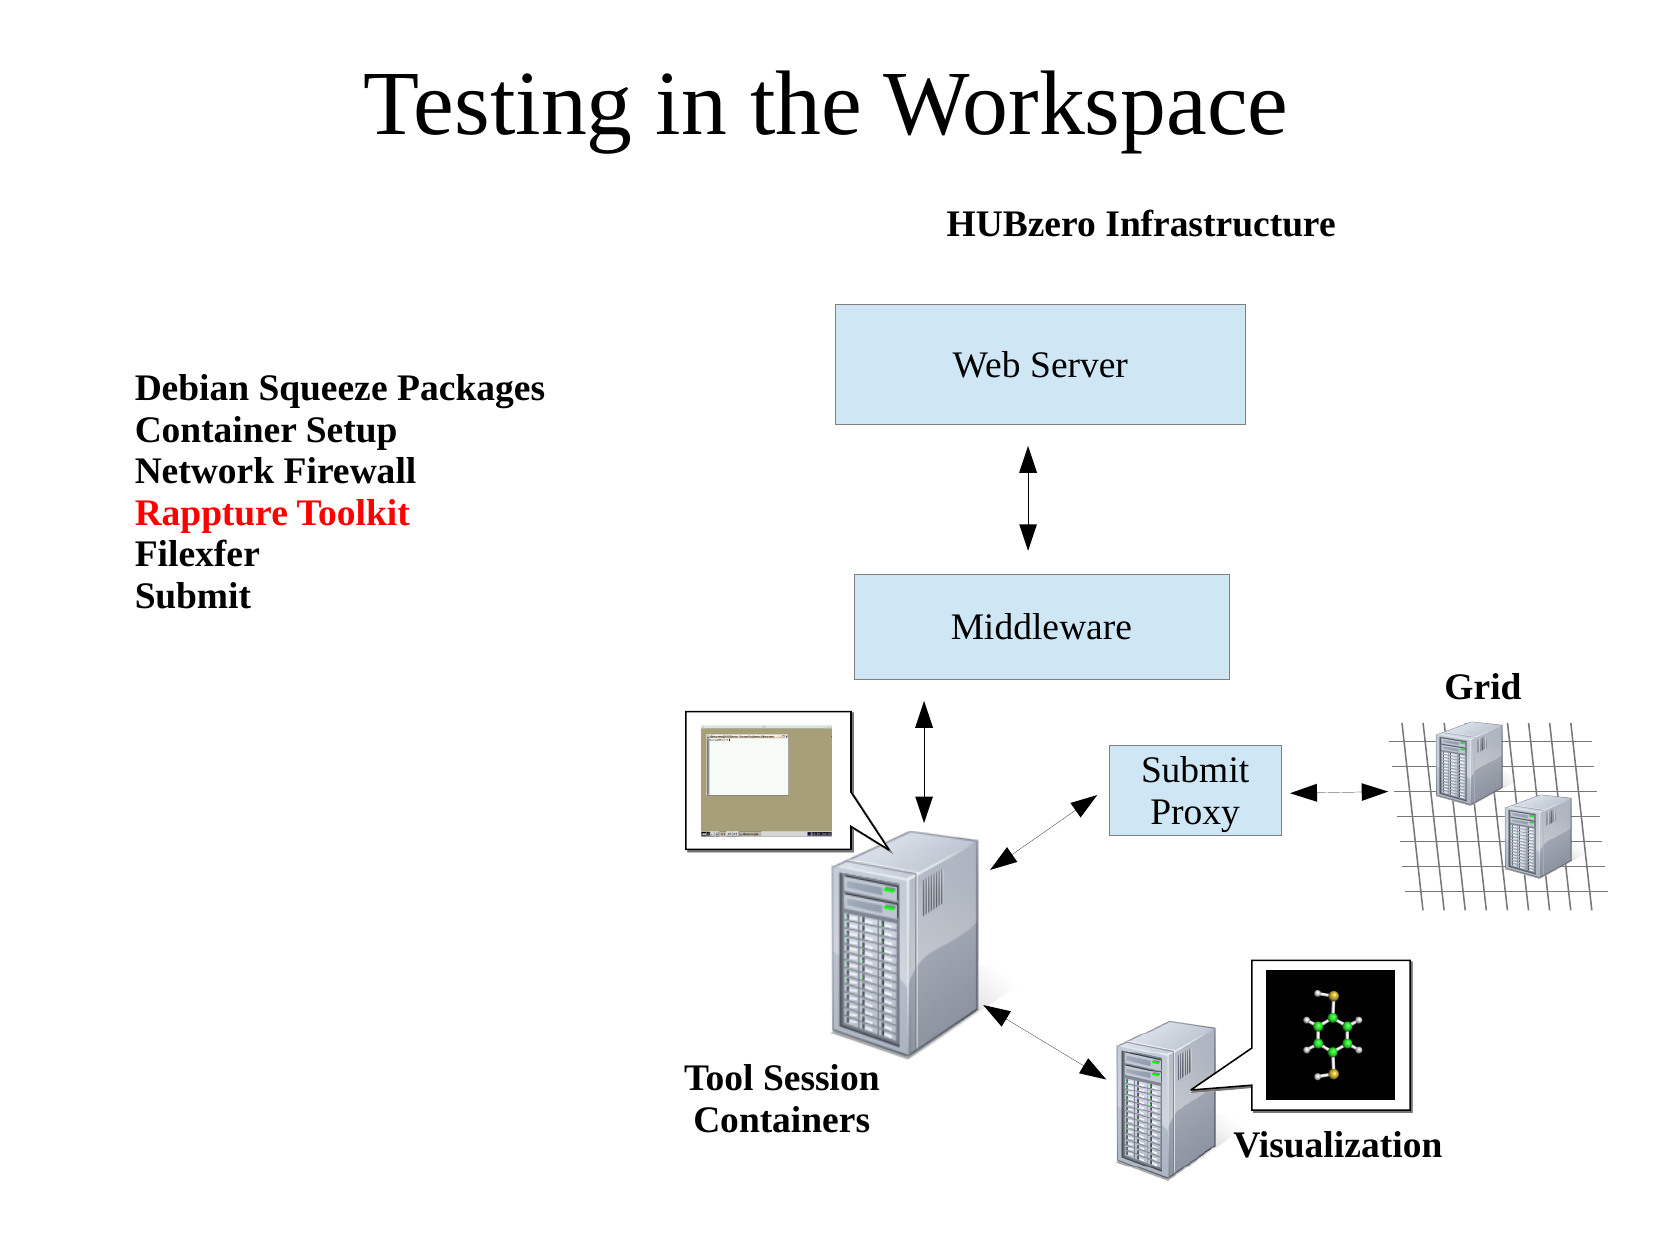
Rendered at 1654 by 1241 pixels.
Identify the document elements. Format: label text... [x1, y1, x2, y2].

picture [1266, 970, 1395, 1100]
text_box Visualization [1218, 1116, 1457, 1173]
picture [1423, 718, 1598, 882]
picture [804, 823, 1037, 1068]
picture [701, 725, 832, 837]
text_box Tool Session Containers [669, 1050, 895, 1148]
text_box HUBzero Infrastructure [931, 195, 1351, 252]
title Testing in the Workspace [82, 52, 1571, 155]
text_box Middleware [854, 574, 1230, 680]
text_box [1190, 960, 1411, 1111]
text_box Grid [1429, 658, 1537, 715]
picture [1097, 1015, 1255, 1186]
text_box Web Server [835, 304, 1246, 425]
text_box Submit Proxy [1109, 745, 1282, 836]
text_box [685, 711, 890, 850]
text_box Debian Squeeze Packages Container Setup Network Firewall Rappture Toolkit Filexfer Submit [120, 360, 560, 624]
